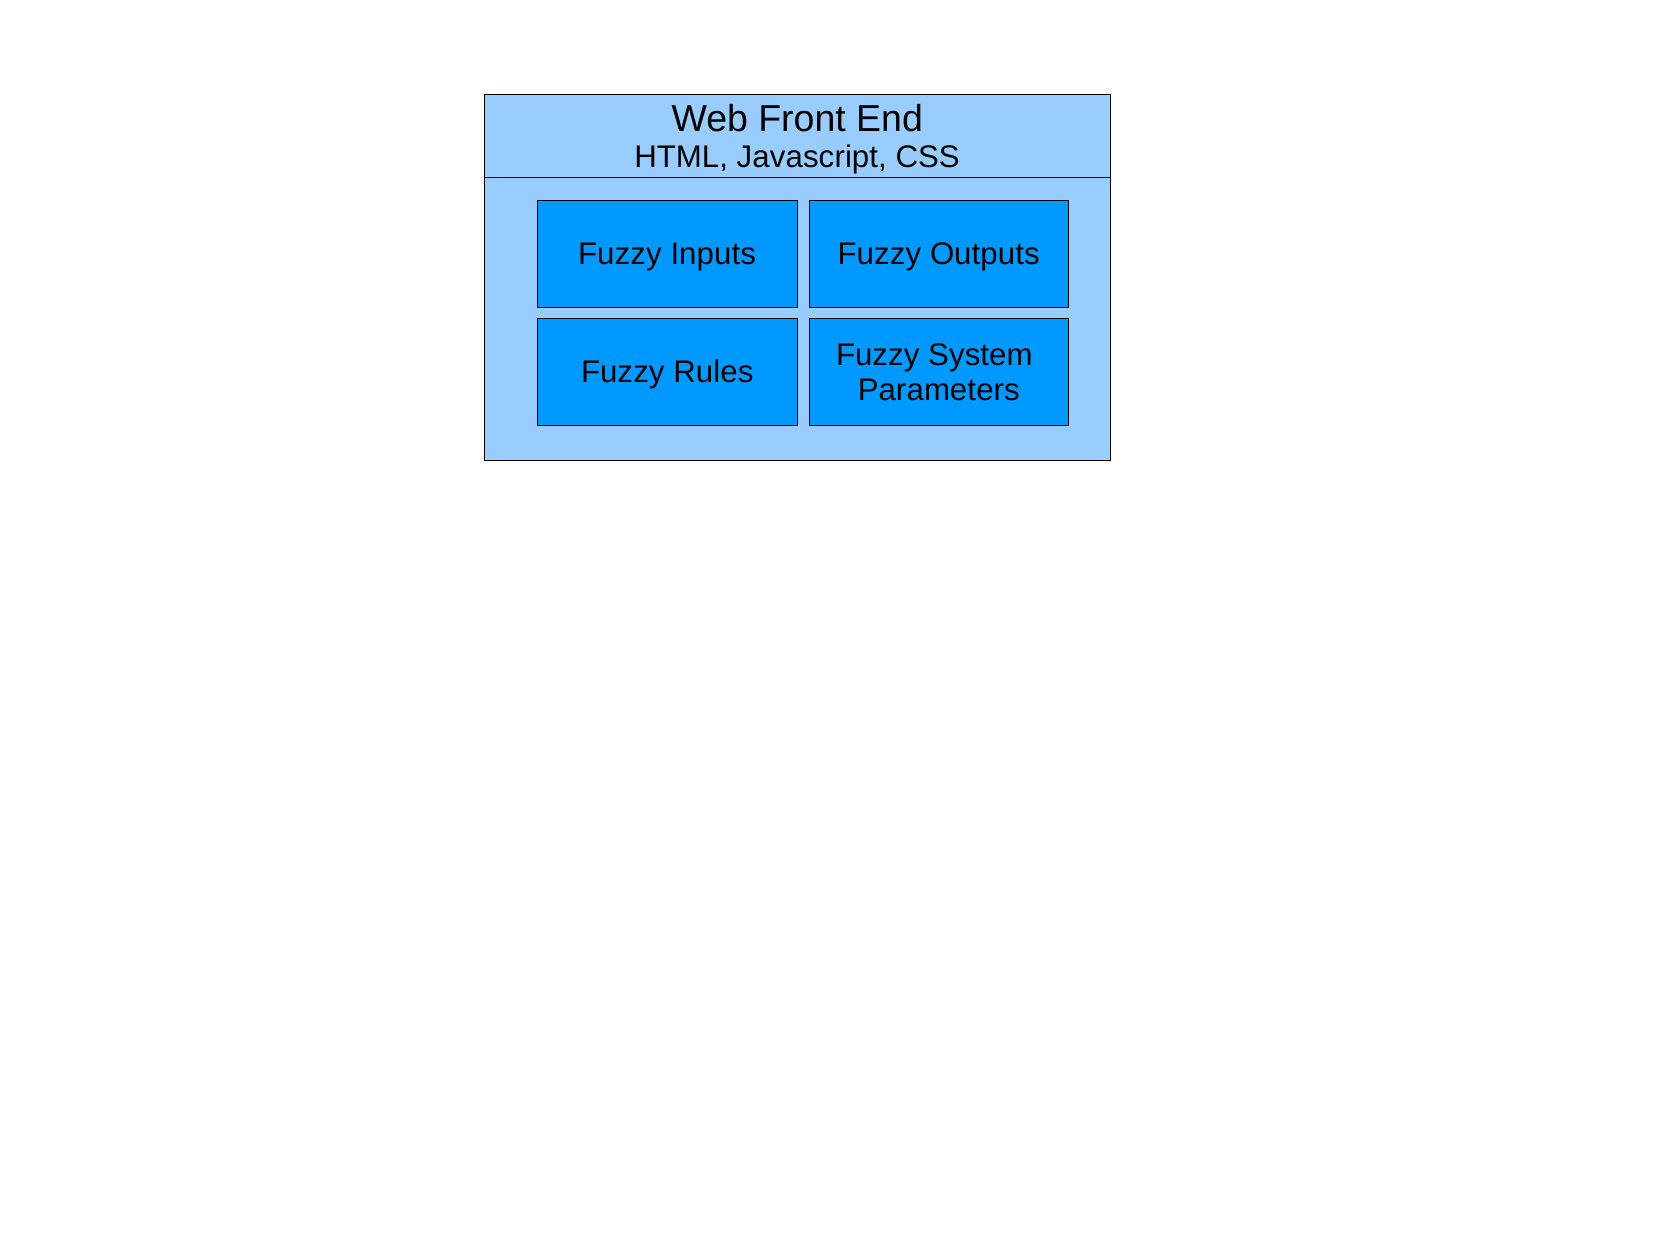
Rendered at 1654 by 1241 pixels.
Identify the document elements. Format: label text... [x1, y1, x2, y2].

text_box Fuzzy Outputs [809, 200, 1069, 308]
text_box Fuzzy System Parameters [809, 318, 1069, 426]
text_box [401, 59, 1571, 1040]
text_box Fuzzy Inputs [537, 200, 798, 308]
text_box Web Front End HTML, Javascript, CSS [484, 94, 1111, 178]
text_box Fuzzy Rules [537, 318, 798, 426]
